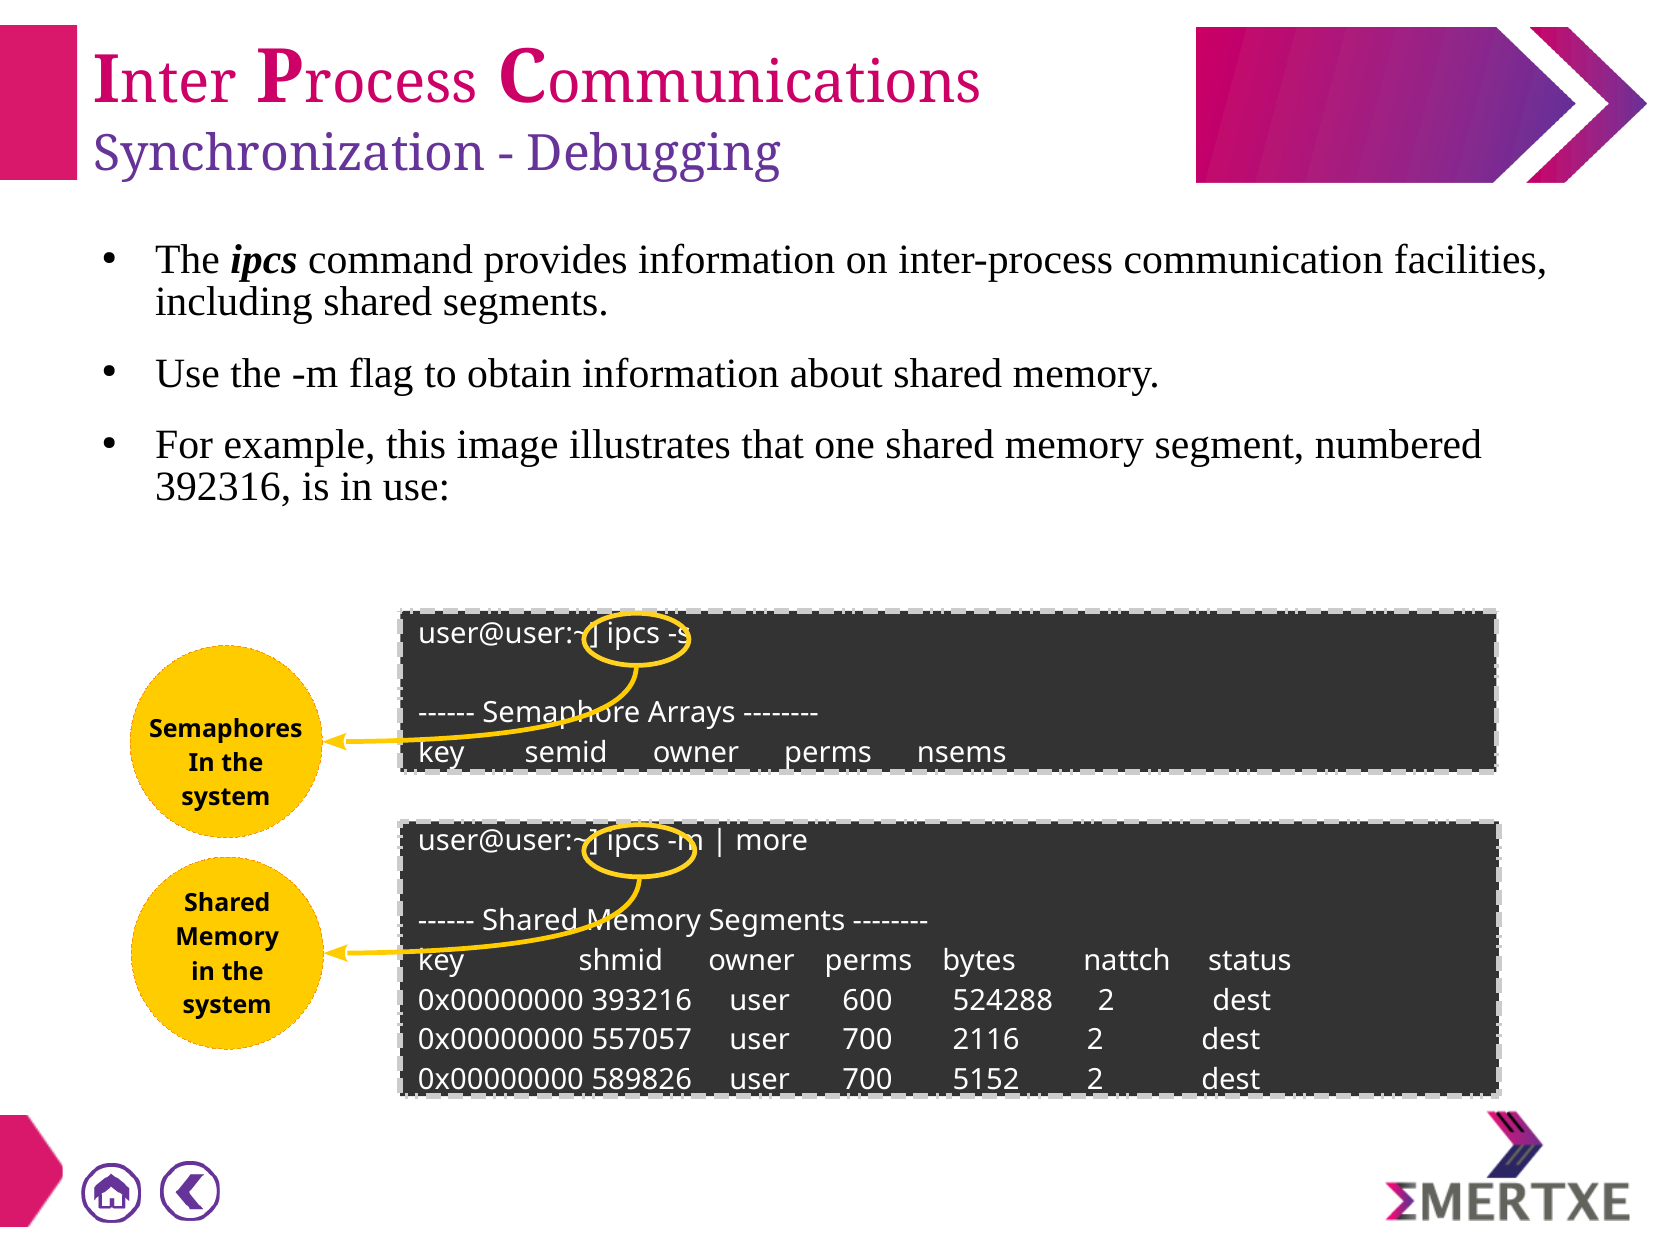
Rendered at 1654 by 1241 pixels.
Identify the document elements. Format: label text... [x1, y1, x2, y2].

text_box user@user:~] ipcs -m | more ------ Shared Memory Segments -------- key shmid owner perms bytes nattch status 0x00000000 393216 user 600 524288 2 dest 0x00000000 557057 user 700 2116 2 dest 0x00000000 589826 user 700 5152 2 dest [400, 821, 1499, 1097]
text_box user@user:~] ipcs -s ------ Semaphore Arrays -------- key semid owner perms nsems [591, 616, 686, 663]
text_box user@user:~] ipcs -s ------ Semaphore Arrays -------- key semid owner perms nsems [400, 610, 633, 738]
title Inter Process Communications Synchronization - Debugging [93, 2, 1571, 210]
text_box user@user:~] ipcs -s ------ Semaphore Arrays -------- key semid owner perms nsems [400, 610, 1497, 772]
picture [1385, 1107, 1631, 1221]
text_box Shared Memory in the system [131, 857, 324, 1050]
picture [1571, 27, 1647, 183]
text_box user@user:~] ipcs -m | more ------ Shared Memory Segments -------- key shmid owner perms bytes nattch status 0x00000000 393216 user 600 524288 2 dest 0x00000000 557057 user 700 2116 2 dest 0x00000000 589826 user 700 5152 2 dest [587, 828, 692, 874]
list The ipcs command provides information on inter-process communication facilities, including shared segments. Use the -m flag to obtain information about shared memory. For example, this image illustrates that one shared memory segment, numbered 392316, is in use: [84, 240, 1573, 597]
text_box Semaphores In the system [130, 645, 323, 838]
picture [81, 1163, 141, 1223]
picture [160, 1161, 220, 1221]
